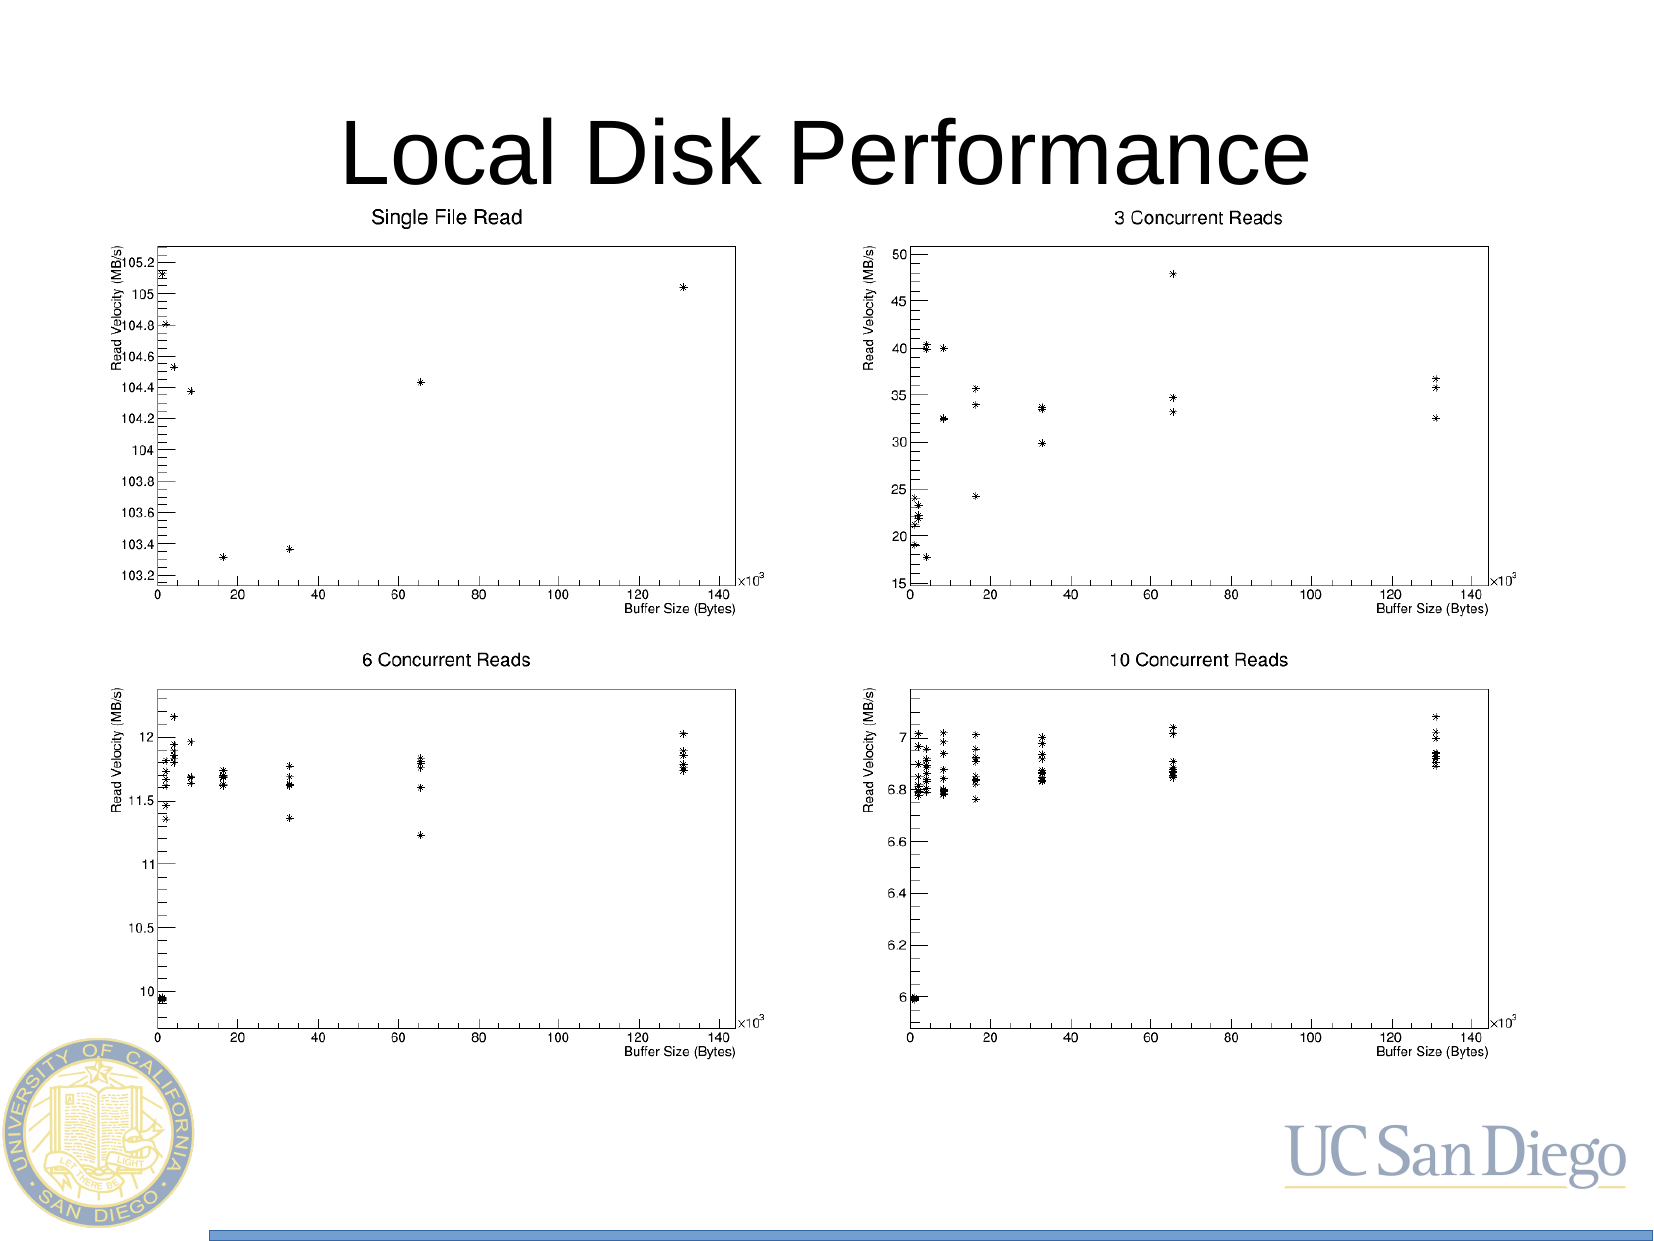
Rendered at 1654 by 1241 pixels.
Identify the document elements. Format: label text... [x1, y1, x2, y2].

text_box [209, 1230, 1653, 1241]
title Local Disk Performance [82, 49, 1571, 257]
picture [1253, 1089, 1653, 1230]
picture [0, 195, 1576, 1231]
